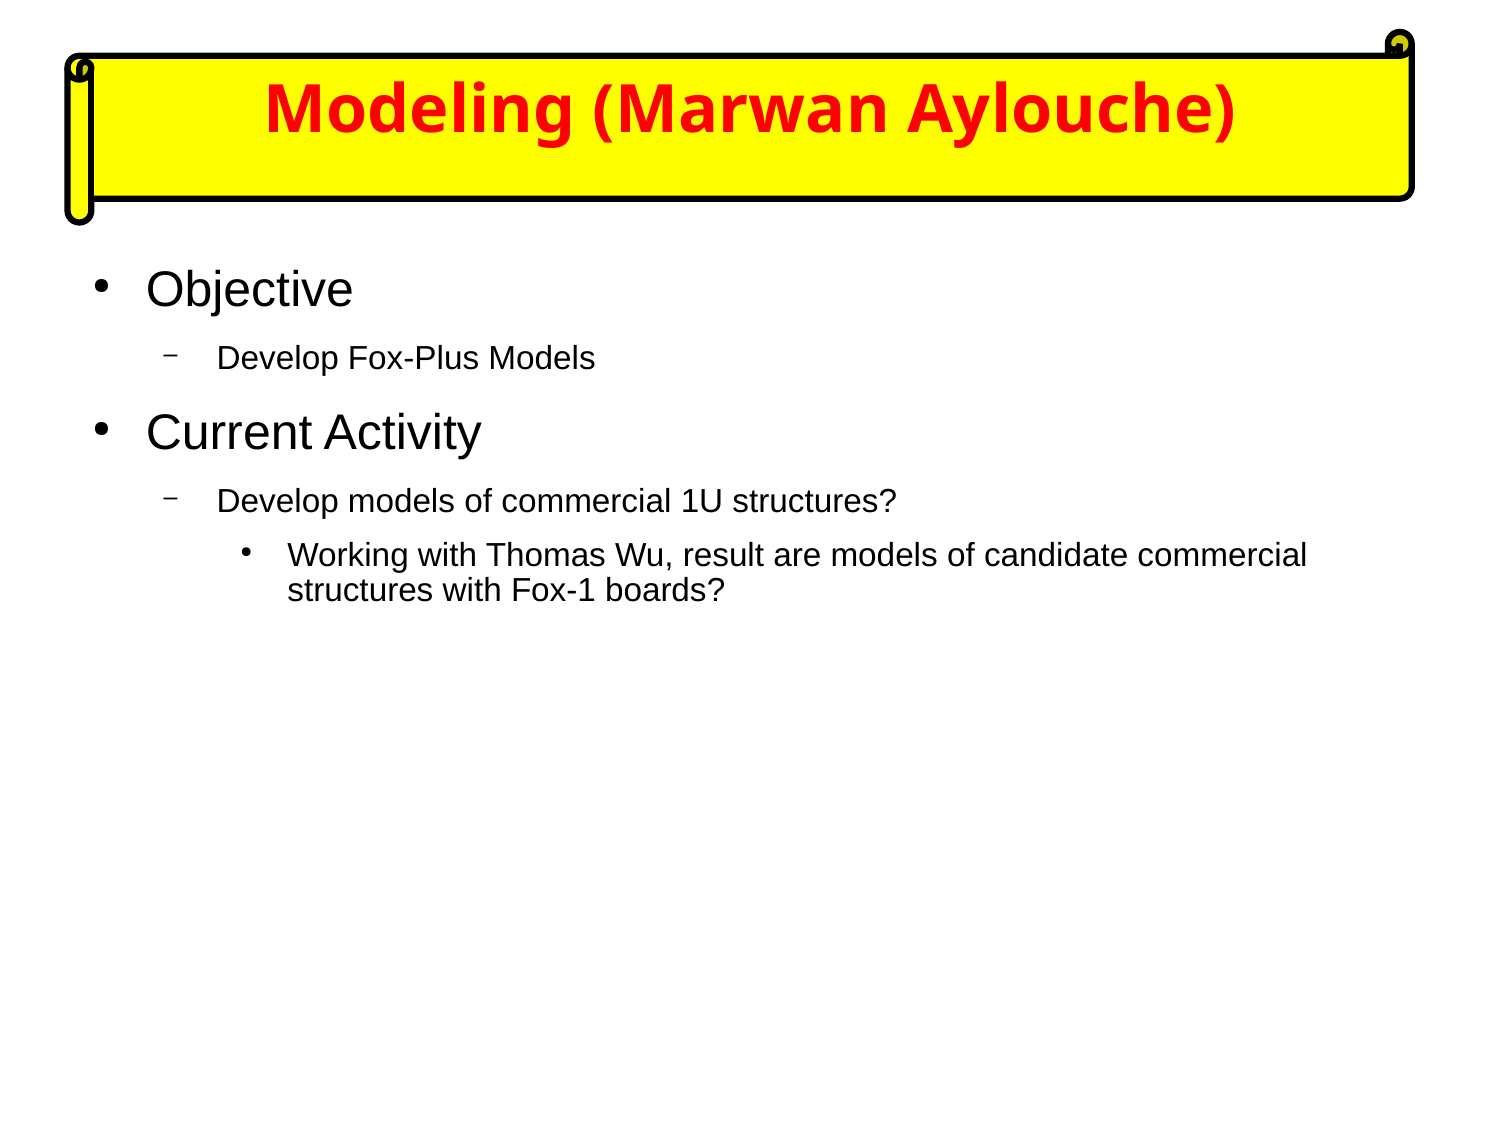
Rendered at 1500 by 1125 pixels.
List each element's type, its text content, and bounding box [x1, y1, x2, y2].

text_box [72, 31, 1412, 58]
list Objective Develop Fox-Plus Models Current Activity Develop models of commercial 1U structures? Working with Thomas Wu, result are models of candidate commercial structures with Fox-1 boards? [75, 263, 1425, 916]
text_box Modeling (Marwan Aylouche) [0, 58, 1500, 154]
text_box [67, 154, 1412, 223]
